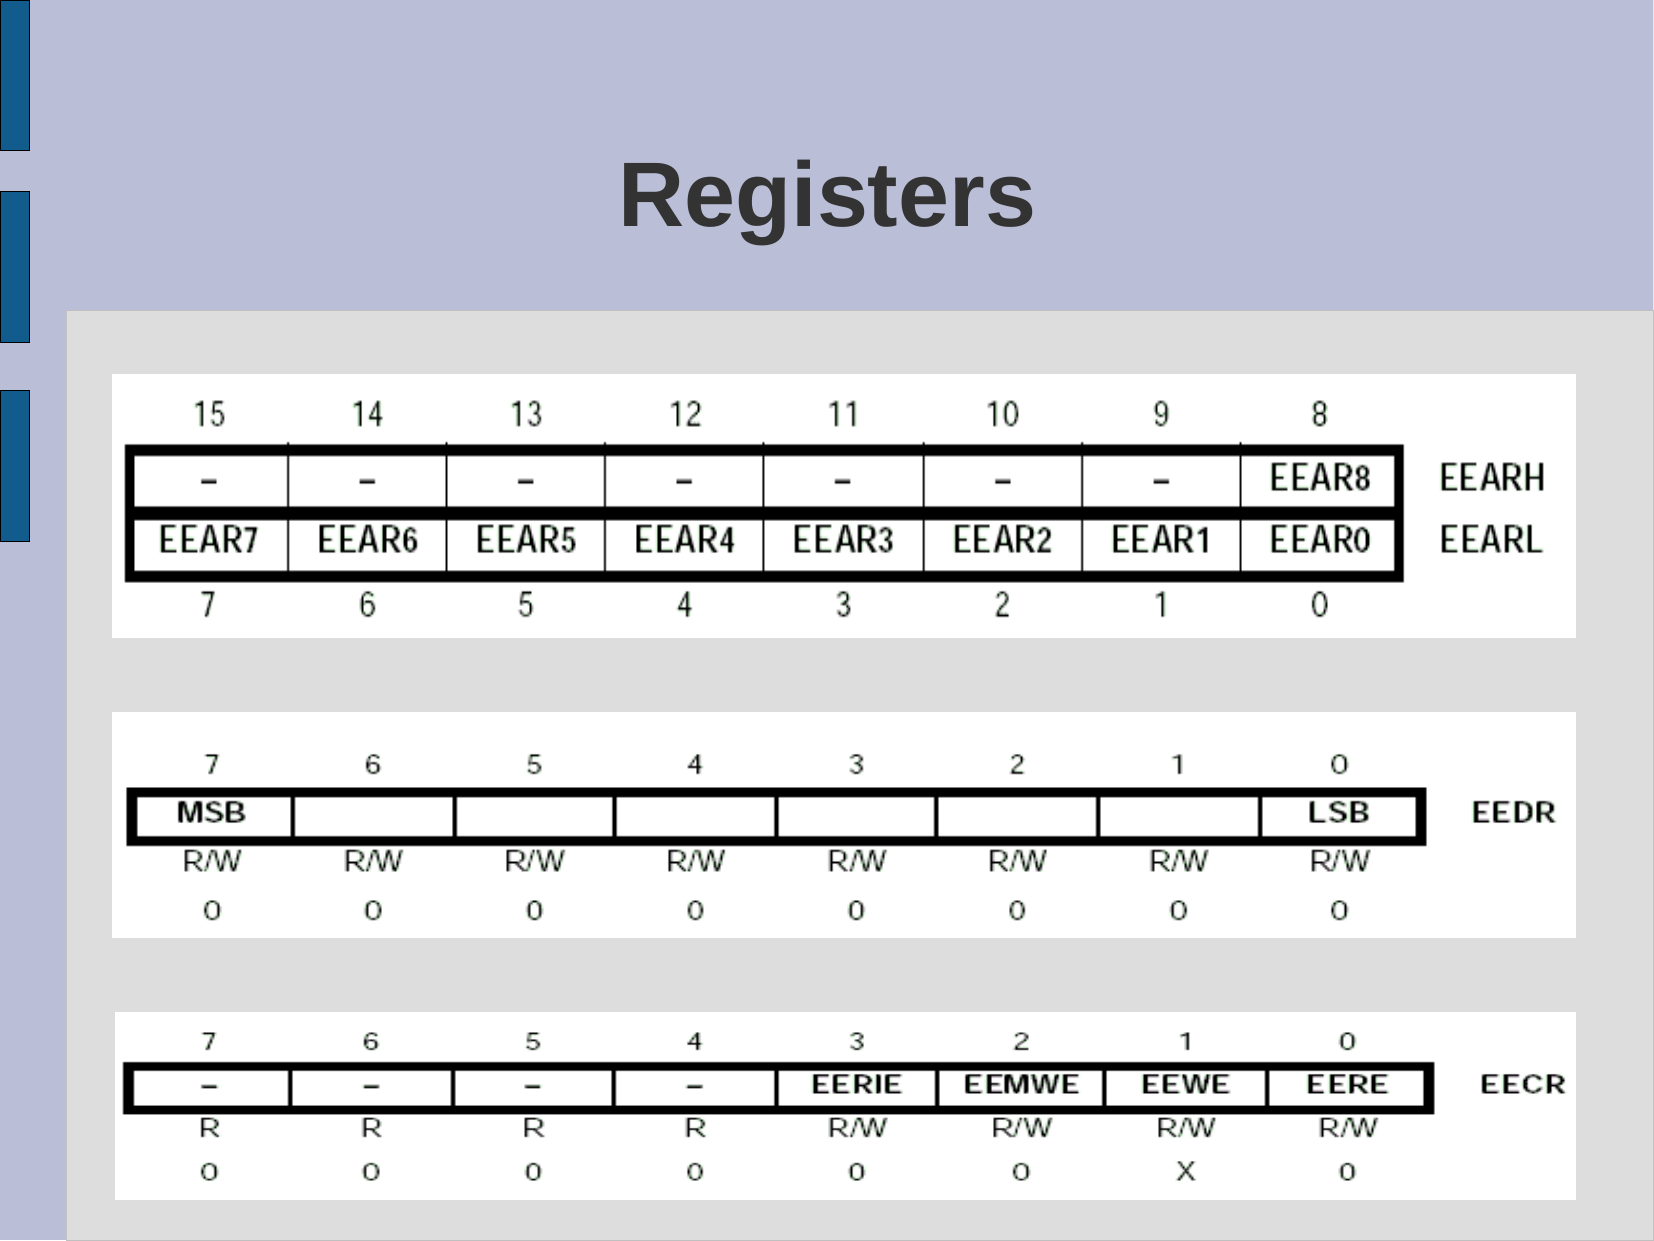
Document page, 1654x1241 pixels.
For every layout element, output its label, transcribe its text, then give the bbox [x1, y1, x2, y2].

title Registers [121, 98, 1534, 291]
picture [112, 374, 1576, 638]
picture [112, 712, 1576, 938]
picture [115, 1012, 1576, 1201]
